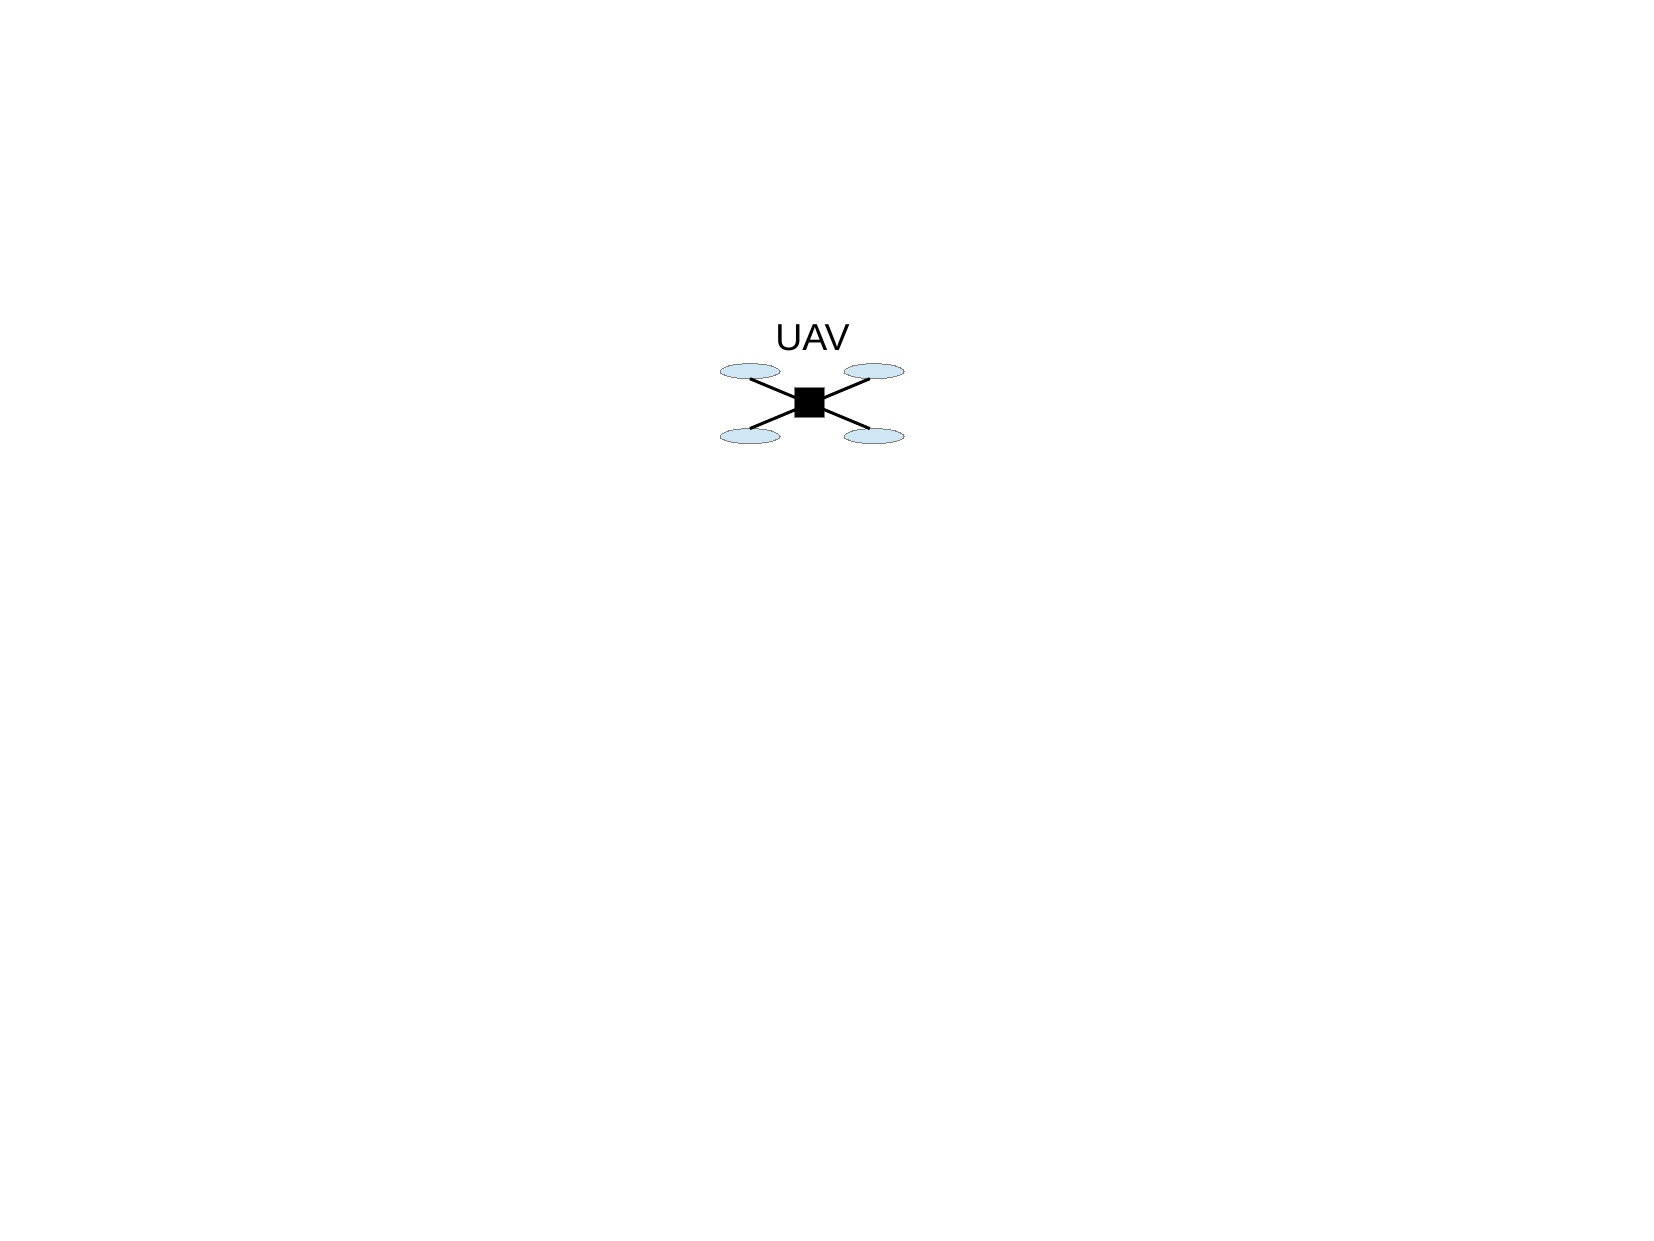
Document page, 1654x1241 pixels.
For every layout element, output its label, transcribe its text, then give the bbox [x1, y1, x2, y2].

text_box UAV [744, 315, 880, 361]
text_box [720, 428, 781, 444]
text_box [844, 363, 905, 379]
text_box [794, 387, 825, 401]
text_box [844, 428, 905, 444]
text_box [794, 400, 804, 408]
text_box [816, 400, 825, 407]
text_box [720, 363, 781, 379]
text_box [794, 406, 825, 418]
